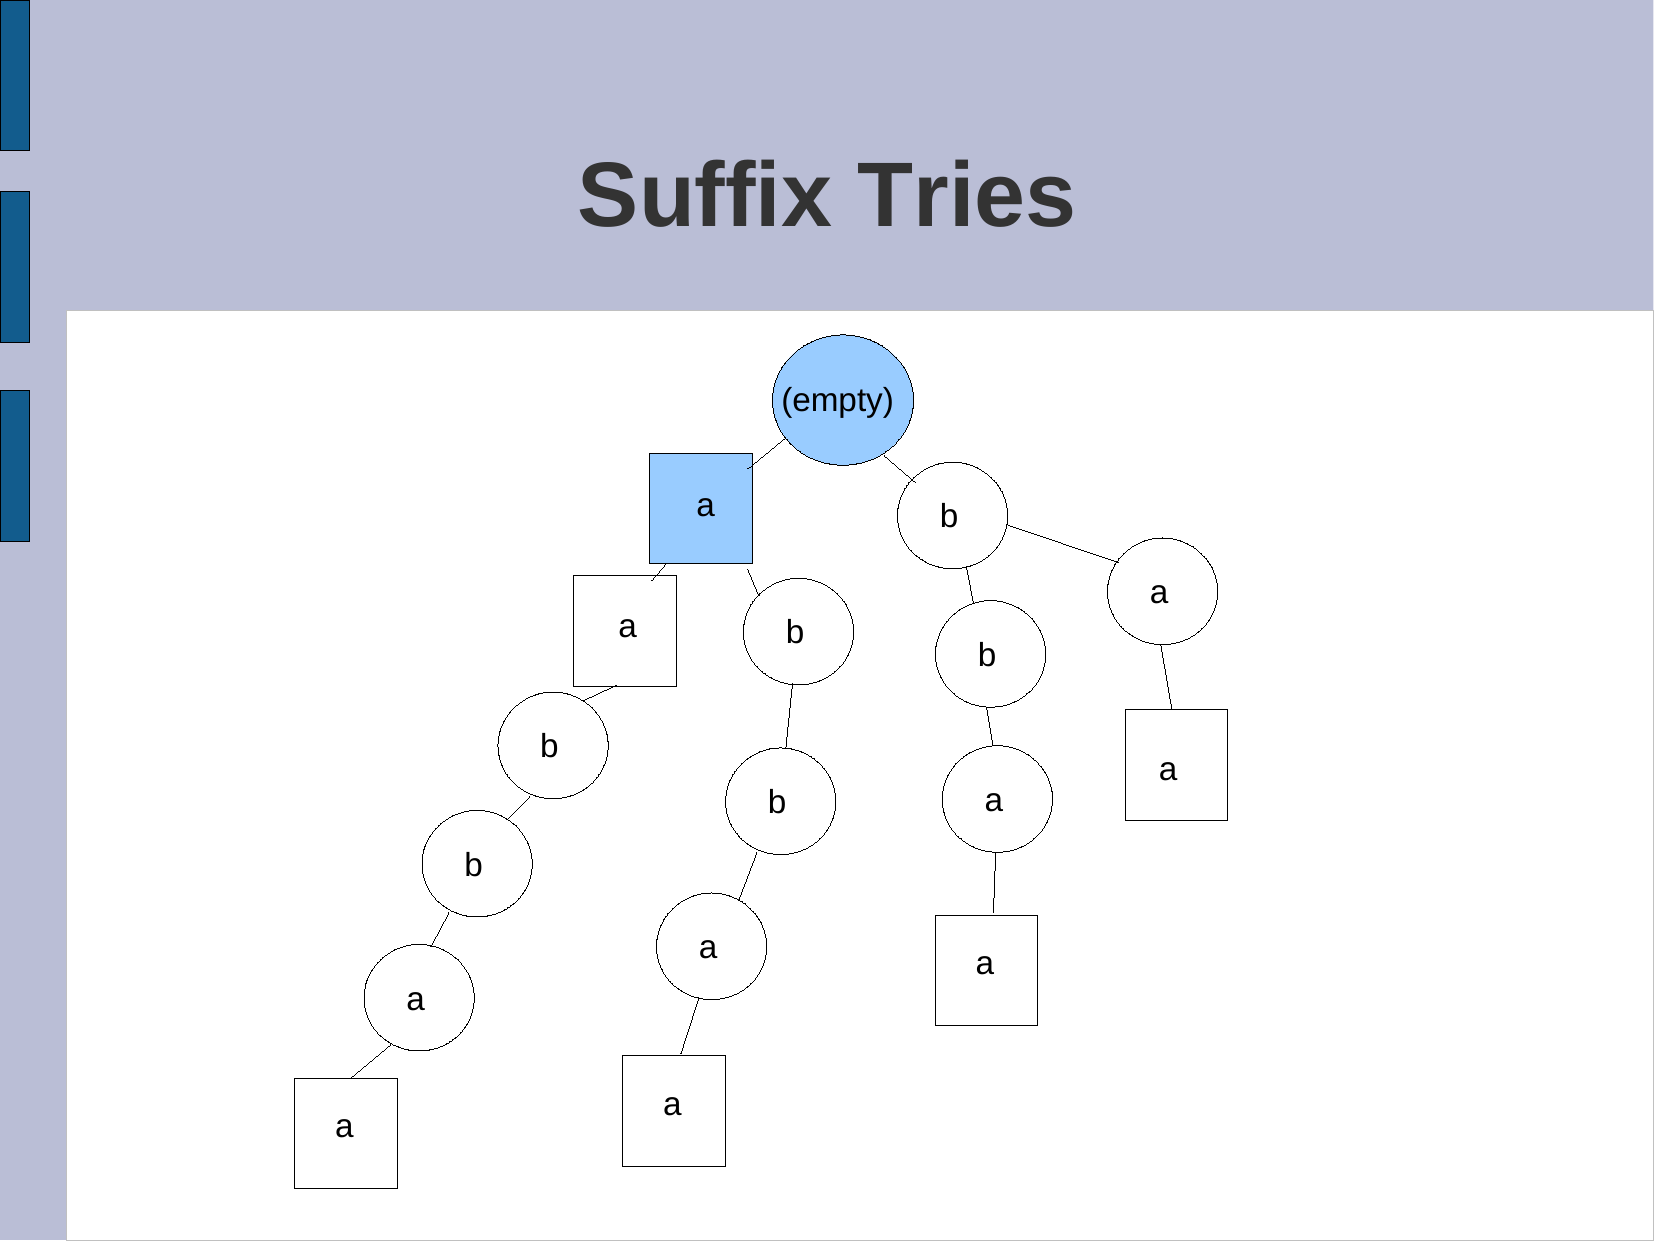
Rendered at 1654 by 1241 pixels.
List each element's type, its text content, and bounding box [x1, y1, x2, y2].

text_box a [696, 486, 731, 524]
text_box [364, 944, 475, 1051]
text_box b [939, 497, 974, 535]
text_box a [975, 944, 1010, 982]
text_box [497, 692, 609, 799]
text_box b [785, 613, 820, 652]
text_box a [618, 607, 653, 645]
text_box [573, 575, 677, 687]
title Suffix Tries [121, 91, 1534, 299]
text_box [649, 453, 753, 564]
text_box a [663, 1084, 698, 1122]
text_box (empty) [781, 381, 895, 419]
text_box a [1149, 573, 1184, 611]
text_box [942, 745, 1053, 853]
text_box a [406, 980, 441, 1018]
text_box [772, 334, 914, 466]
text_box [725, 747, 836, 855]
text_box [935, 600, 1046, 708]
text_box a [698, 928, 733, 966]
text_box b [767, 783, 803, 821]
text_box [935, 915, 1038, 1026]
text_box [622, 1055, 726, 1167]
text_box [743, 578, 854, 685]
text_box [1107, 537, 1218, 645]
text_box [1125, 709, 1228, 821]
text_box a [1158, 750, 1193, 788]
text_box b [977, 636, 1012, 674]
text_box a [334, 1107, 370, 1145]
text_box [656, 892, 767, 1000]
text_box b [464, 846, 499, 884]
text_box b [540, 727, 575, 765]
text_box [294, 1078, 398, 1189]
text_box [422, 810, 533, 917]
text_box a [984, 781, 1019, 819]
text_box [897, 462, 1008, 569]
